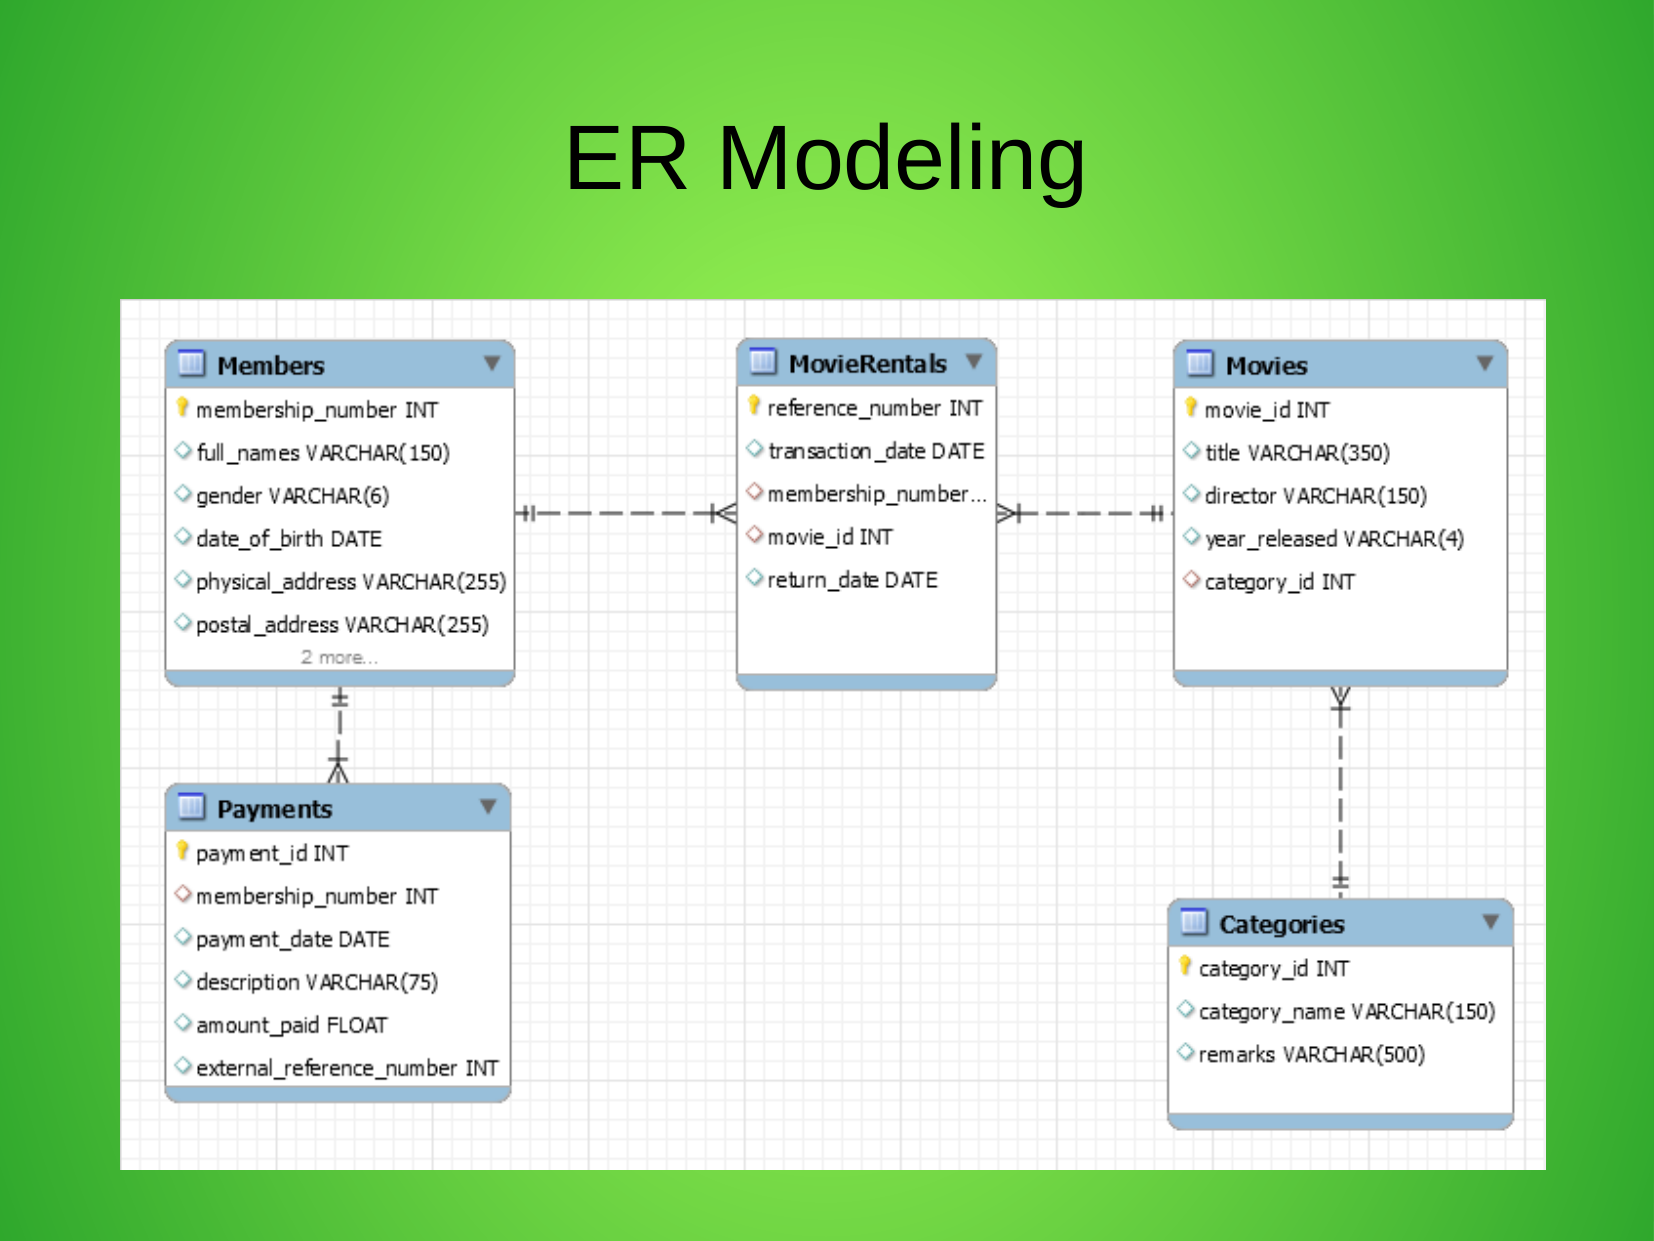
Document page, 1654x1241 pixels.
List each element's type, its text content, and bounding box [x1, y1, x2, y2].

text_box ER Modeling [82, 49, 1571, 257]
picture [120, 299, 1546, 1170]
